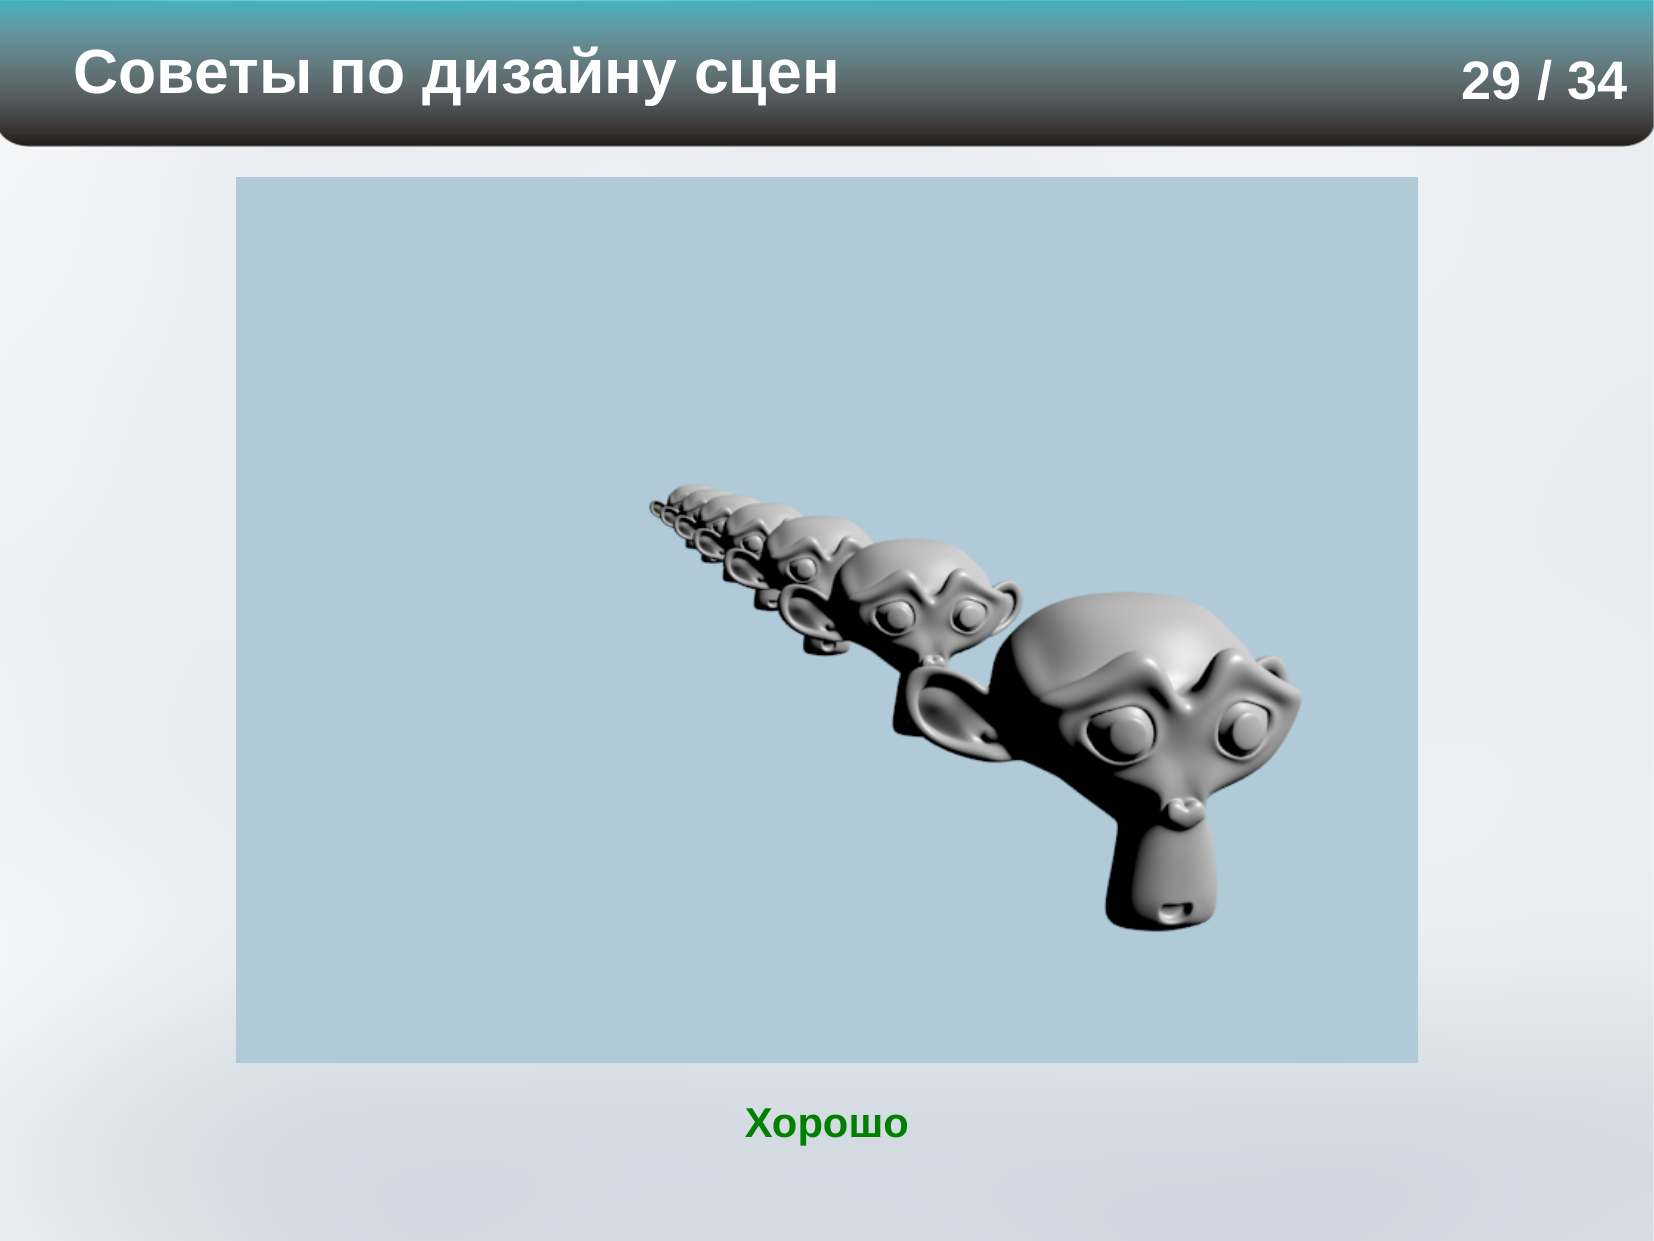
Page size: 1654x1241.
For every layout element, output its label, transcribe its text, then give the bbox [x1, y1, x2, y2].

text_box <номер> / 34 [1446, 42, 1654, 179]
picture [0, 0, 1654, 1241]
text_box Советы по дизайну сцен [59, 29, 1359, 115]
text_box Хорошо [177, 1092, 1477, 1154]
